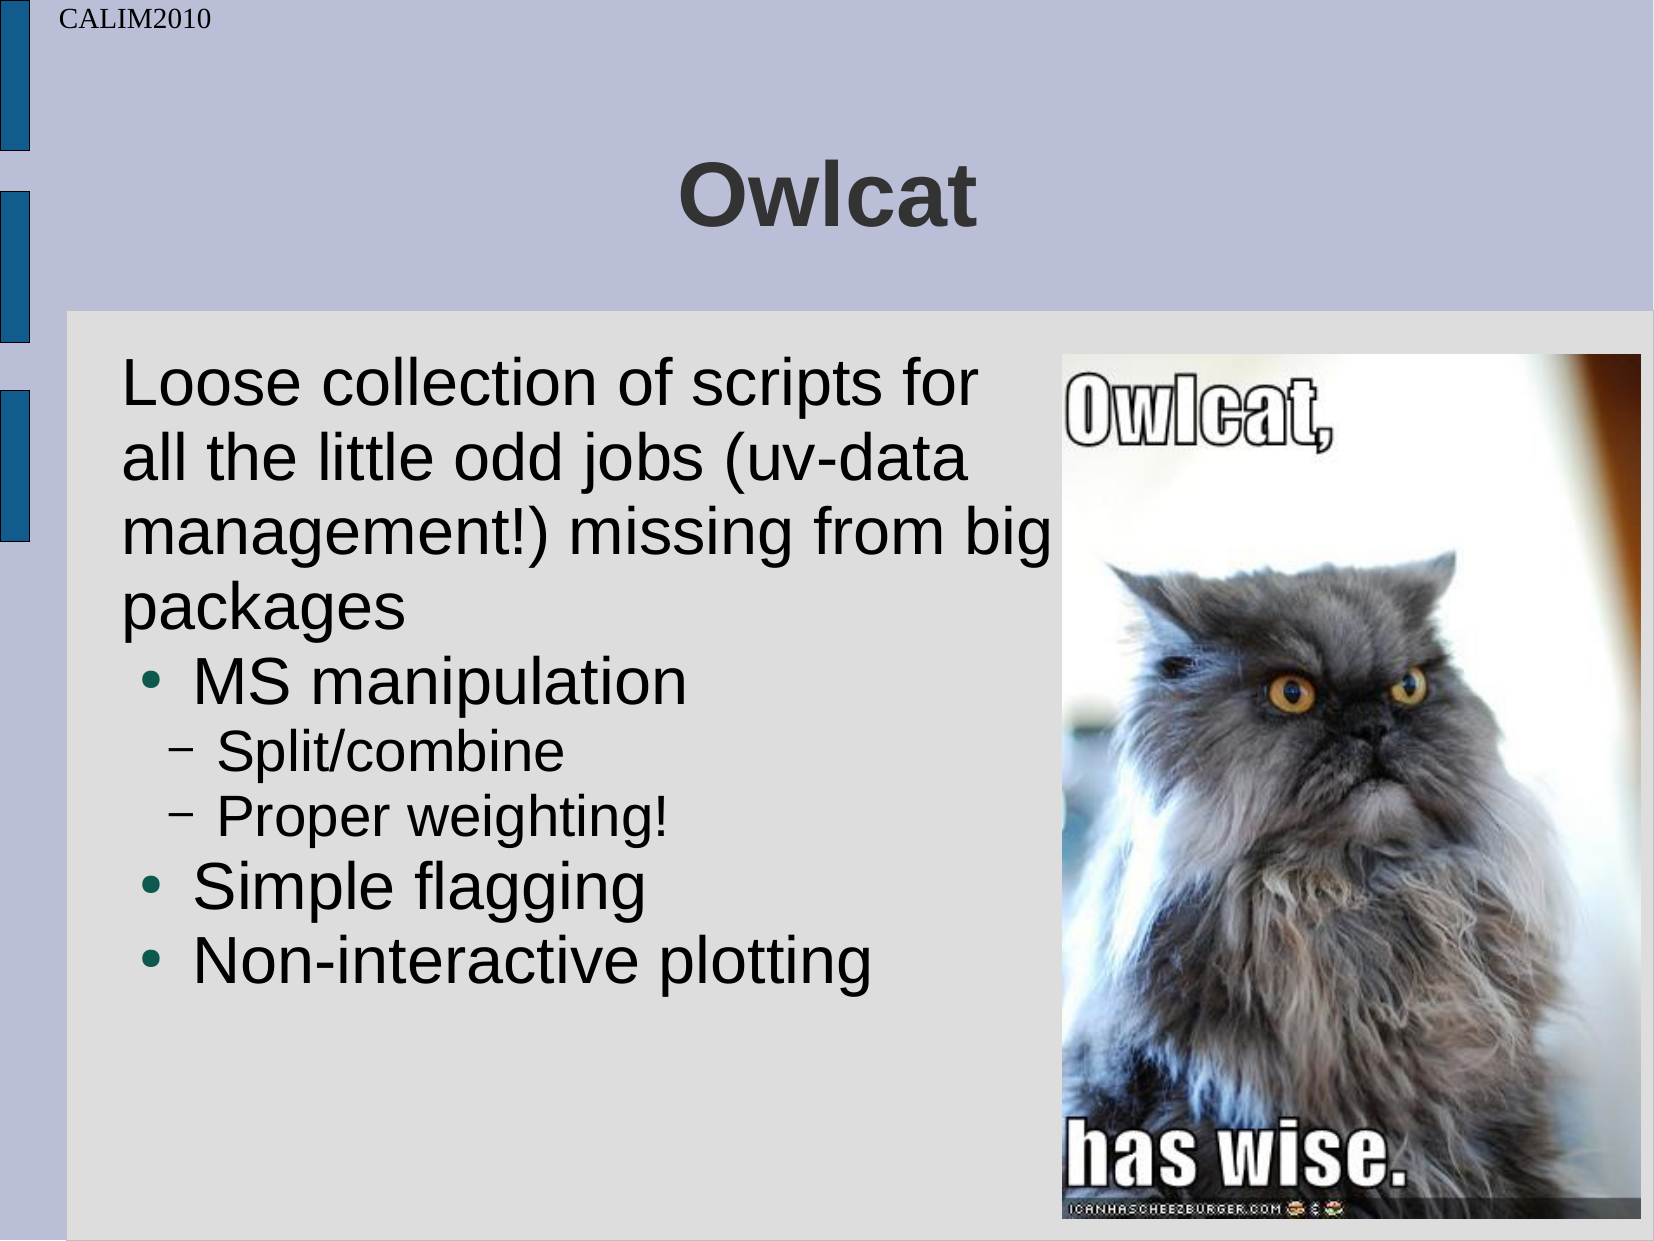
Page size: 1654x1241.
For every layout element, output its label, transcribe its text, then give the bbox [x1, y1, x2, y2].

picture [1062, 354, 1641, 1219]
title Owlcat [121, 98, 1534, 291]
list Loose collection of scripts for all the little odd jobs (uv-data management!) missing from big packages MS manipulation Split/combine Proper weighting! Simple flagging Non-interactive plotting [121, 344, 1063, 1149]
